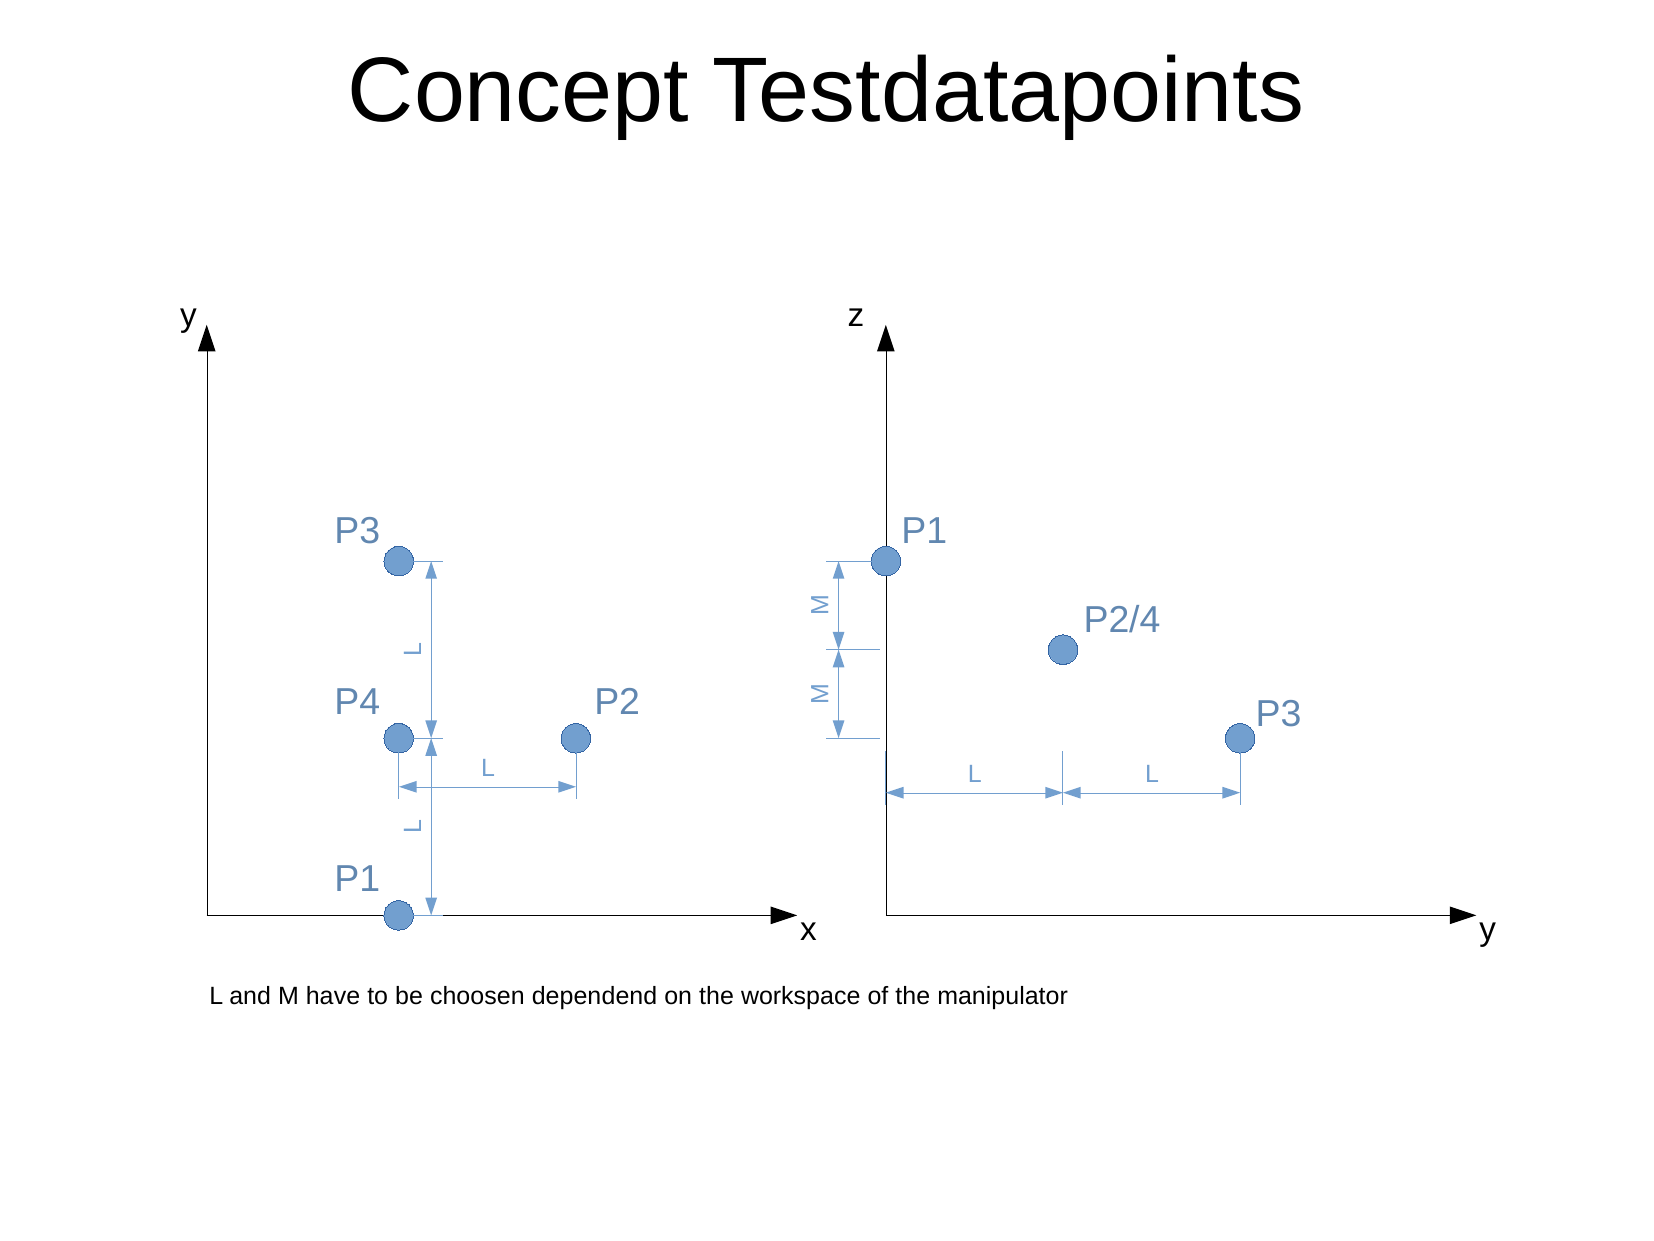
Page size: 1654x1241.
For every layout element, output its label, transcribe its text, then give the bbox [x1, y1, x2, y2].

text_box P1 [318, 850, 396, 908]
text_box [383, 546, 414, 576]
text_box [871, 546, 901, 576]
text_box L and M have to be choosen dependend on the workspace of the manipulator [194, 974, 1465, 1018]
text_box x [785, 903, 839, 956]
text_box [561, 723, 591, 754]
text_box [1225, 723, 1255, 754]
text_box [383, 900, 414, 931]
text_box P4 [318, 673, 396, 731]
text_box P3 [318, 502, 396, 559]
text_box z [832, 289, 886, 342]
text_box y [165, 289, 219, 342]
text_box [1048, 634, 1078, 665]
text_box y [1464, 903, 1518, 956]
text_box P2/4 [1062, 590, 1182, 648]
text_box P2 [578, 673, 656, 731]
title Concept Testdatapoints [82, 38, 1571, 141]
text_box [383, 723, 414, 753]
text_box P1 [885, 501, 963, 559]
text_box P3 [1240, 685, 1317, 742]
